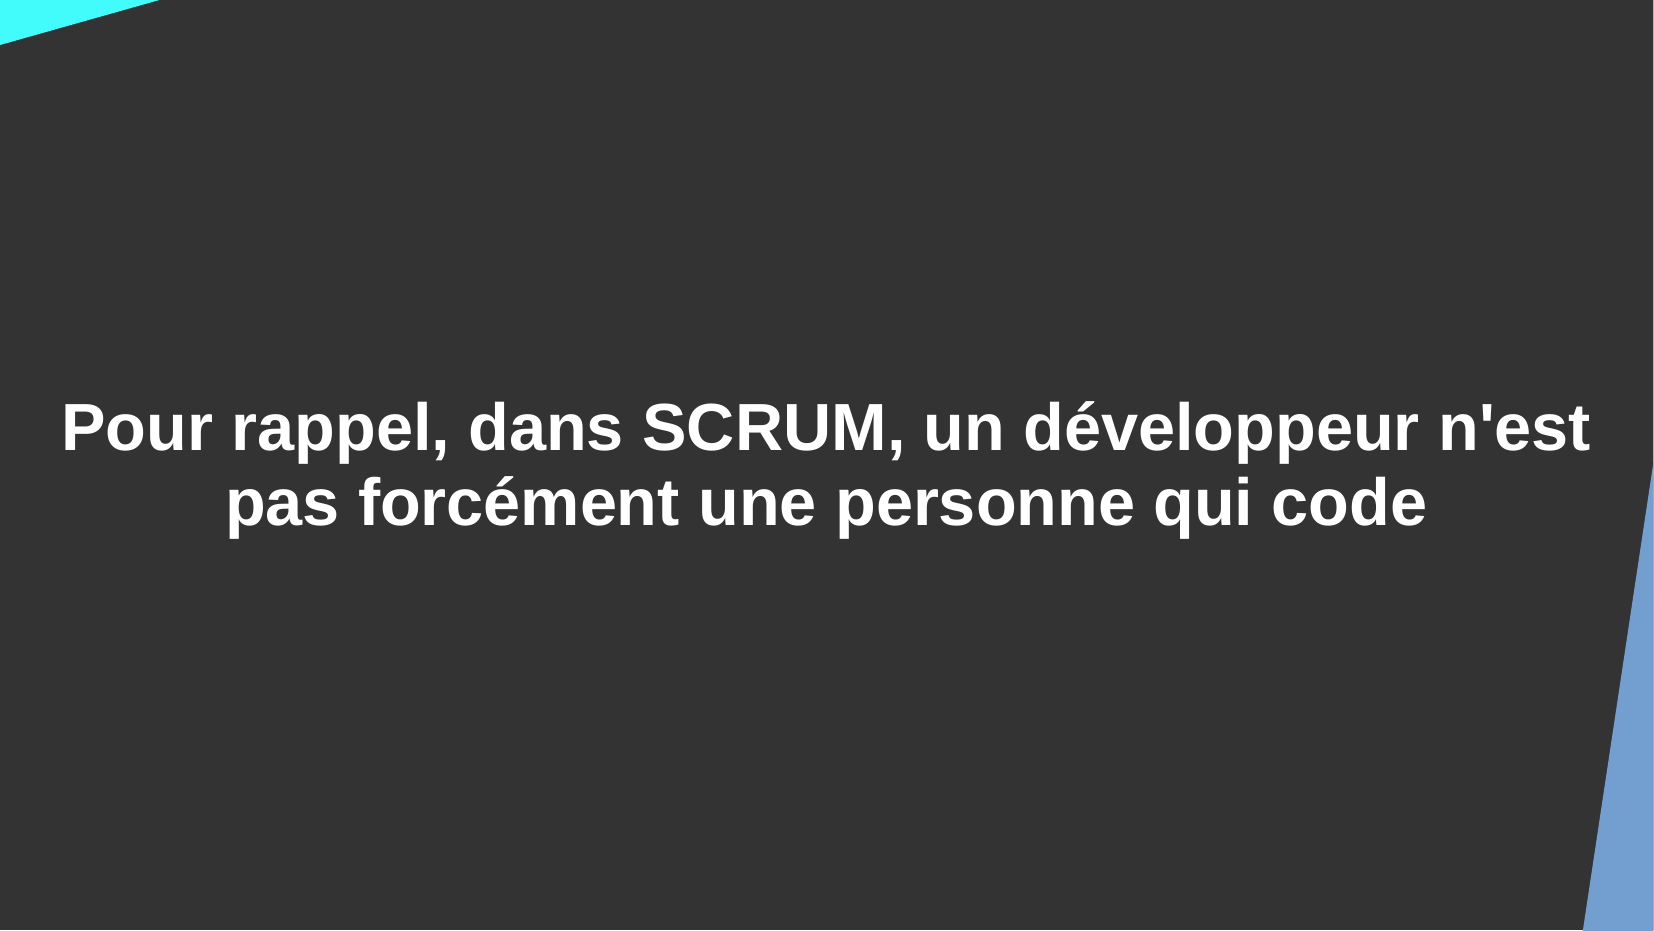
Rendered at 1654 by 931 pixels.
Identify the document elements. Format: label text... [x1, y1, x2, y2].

text_box [1582, 458, 1654, 931]
text_box [0, 0, 160, 46]
title Pour rappel, dans SCRUM, un développeur n'est pas forcément une personne qui code [31, 367, 1622, 563]
